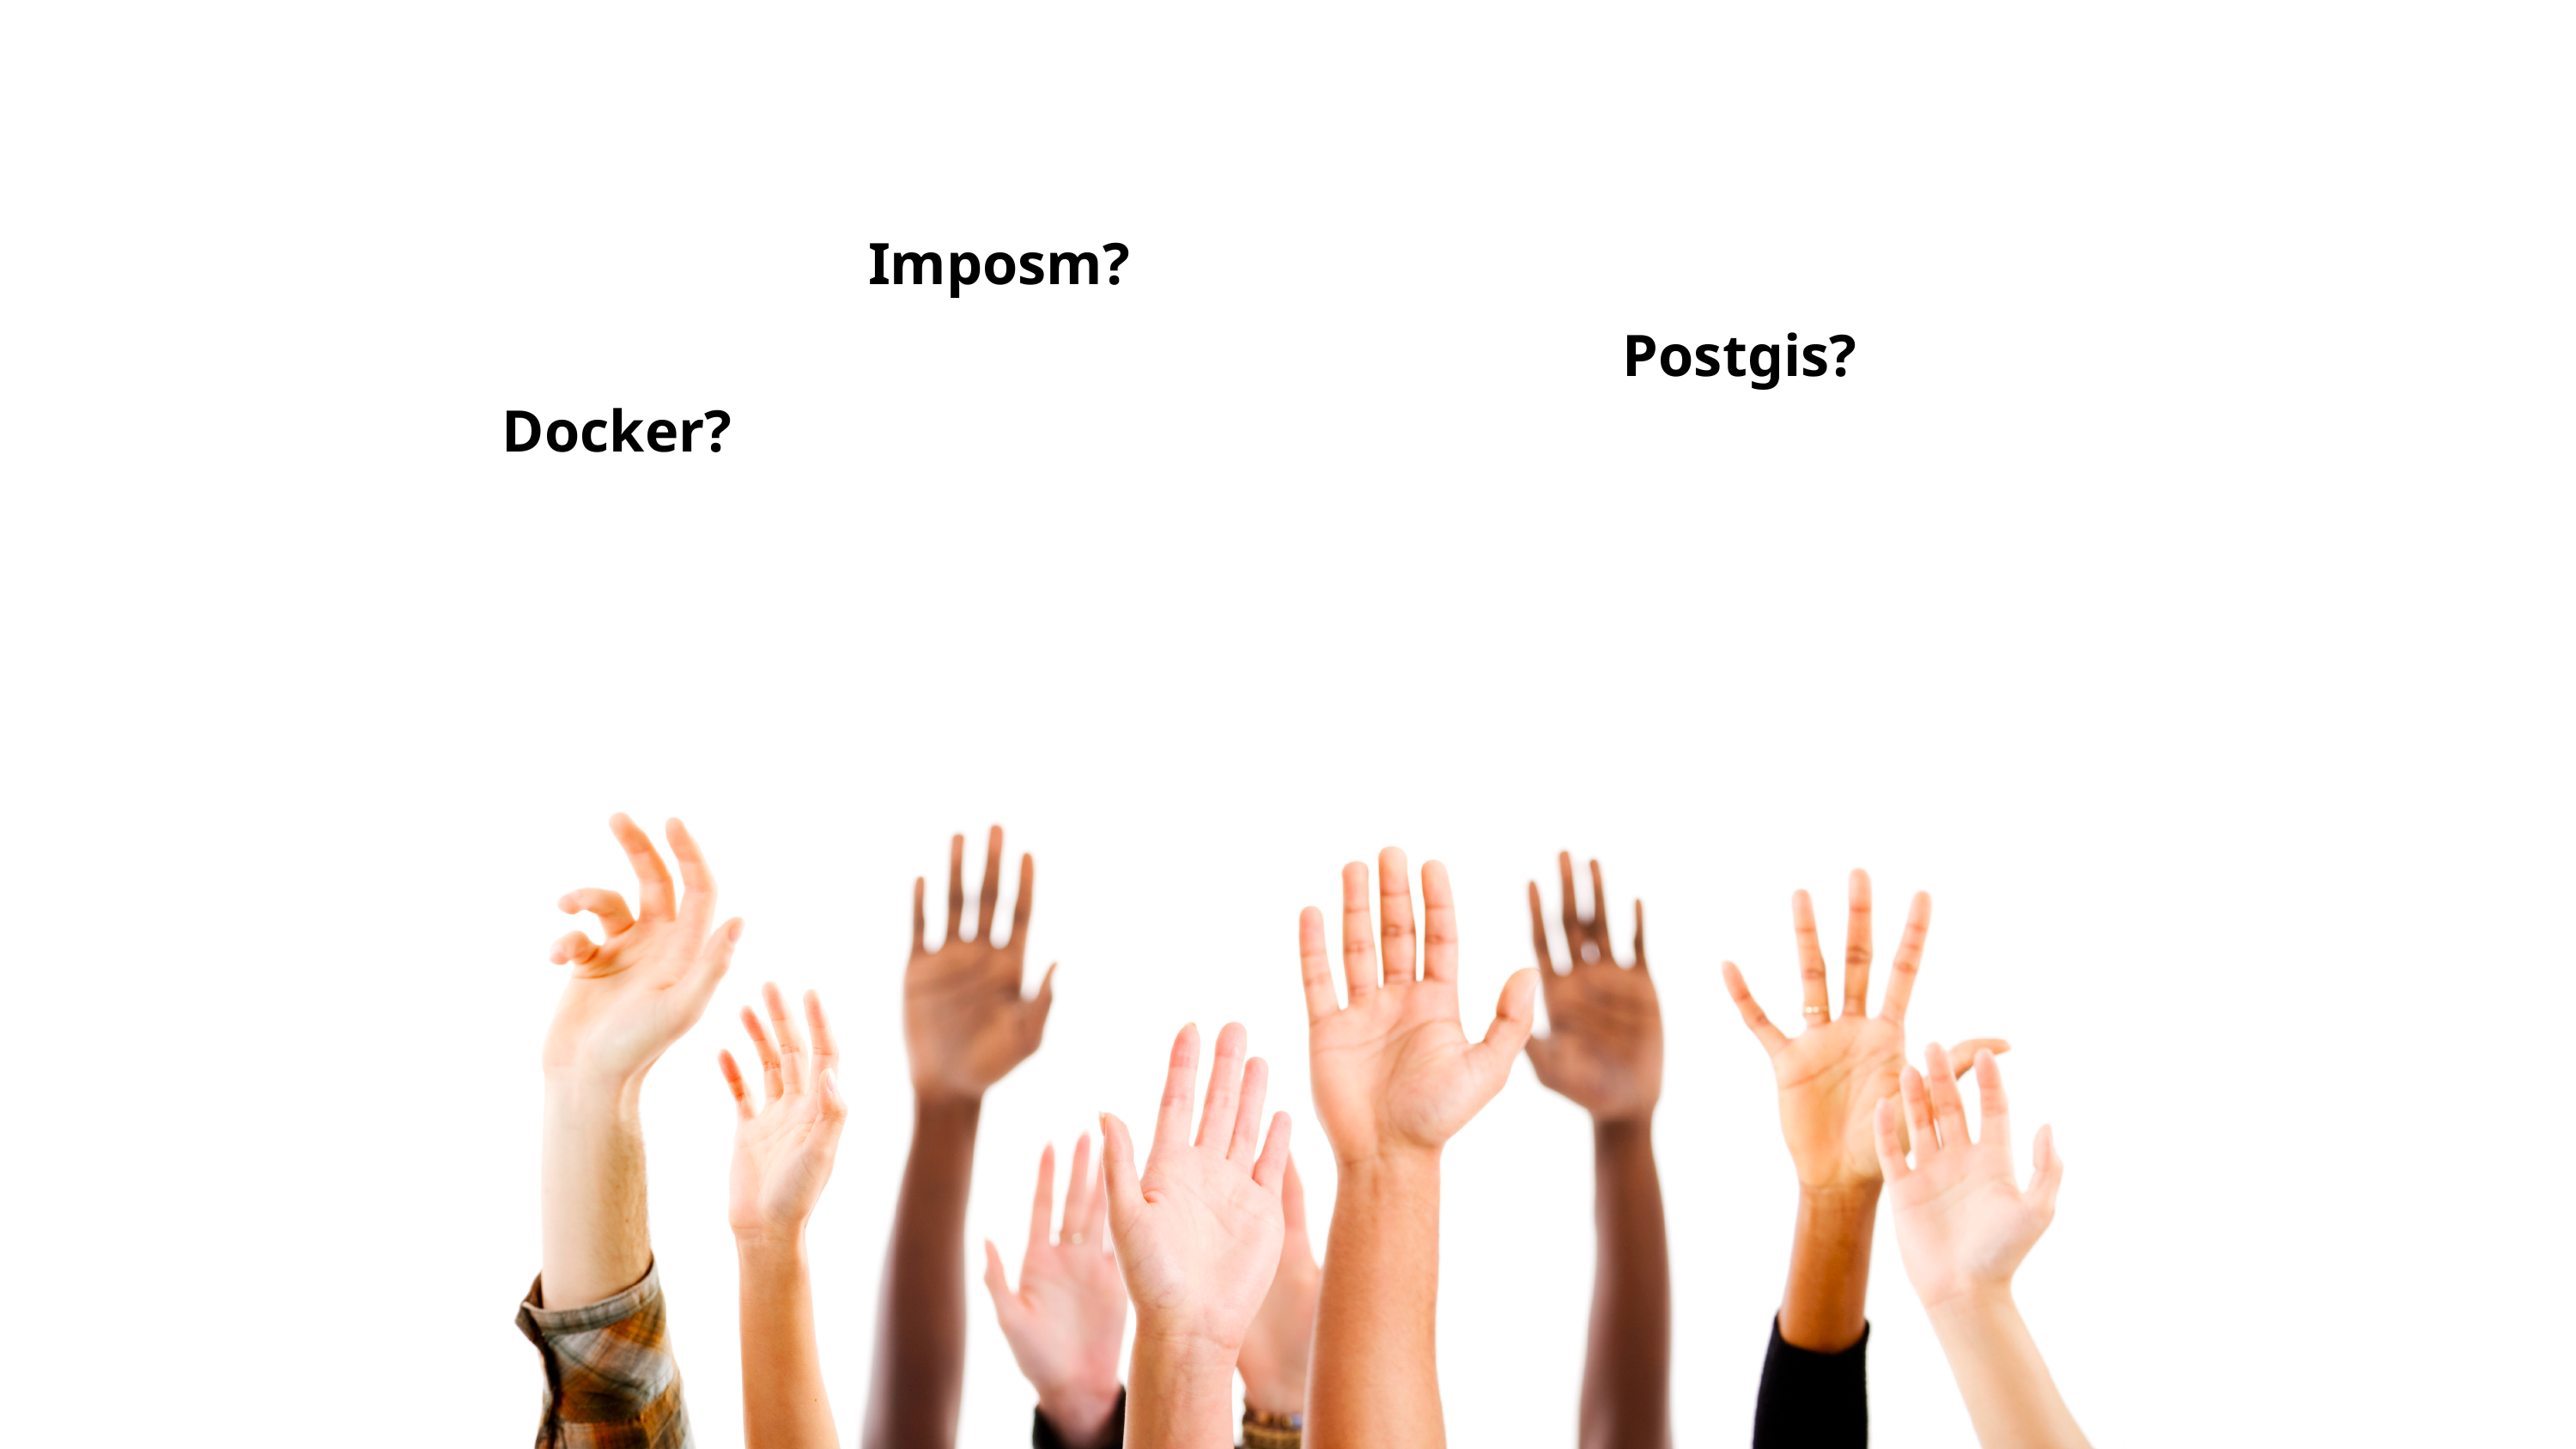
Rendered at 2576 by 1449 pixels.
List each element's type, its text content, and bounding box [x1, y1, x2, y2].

text_box Docker? [489, 384, 922, 464]
text_box Postgis? [1610, 309, 2043, 389]
picture [435, 630, 2126, 1449]
text_box Imposm? [855, 216, 1289, 363]
